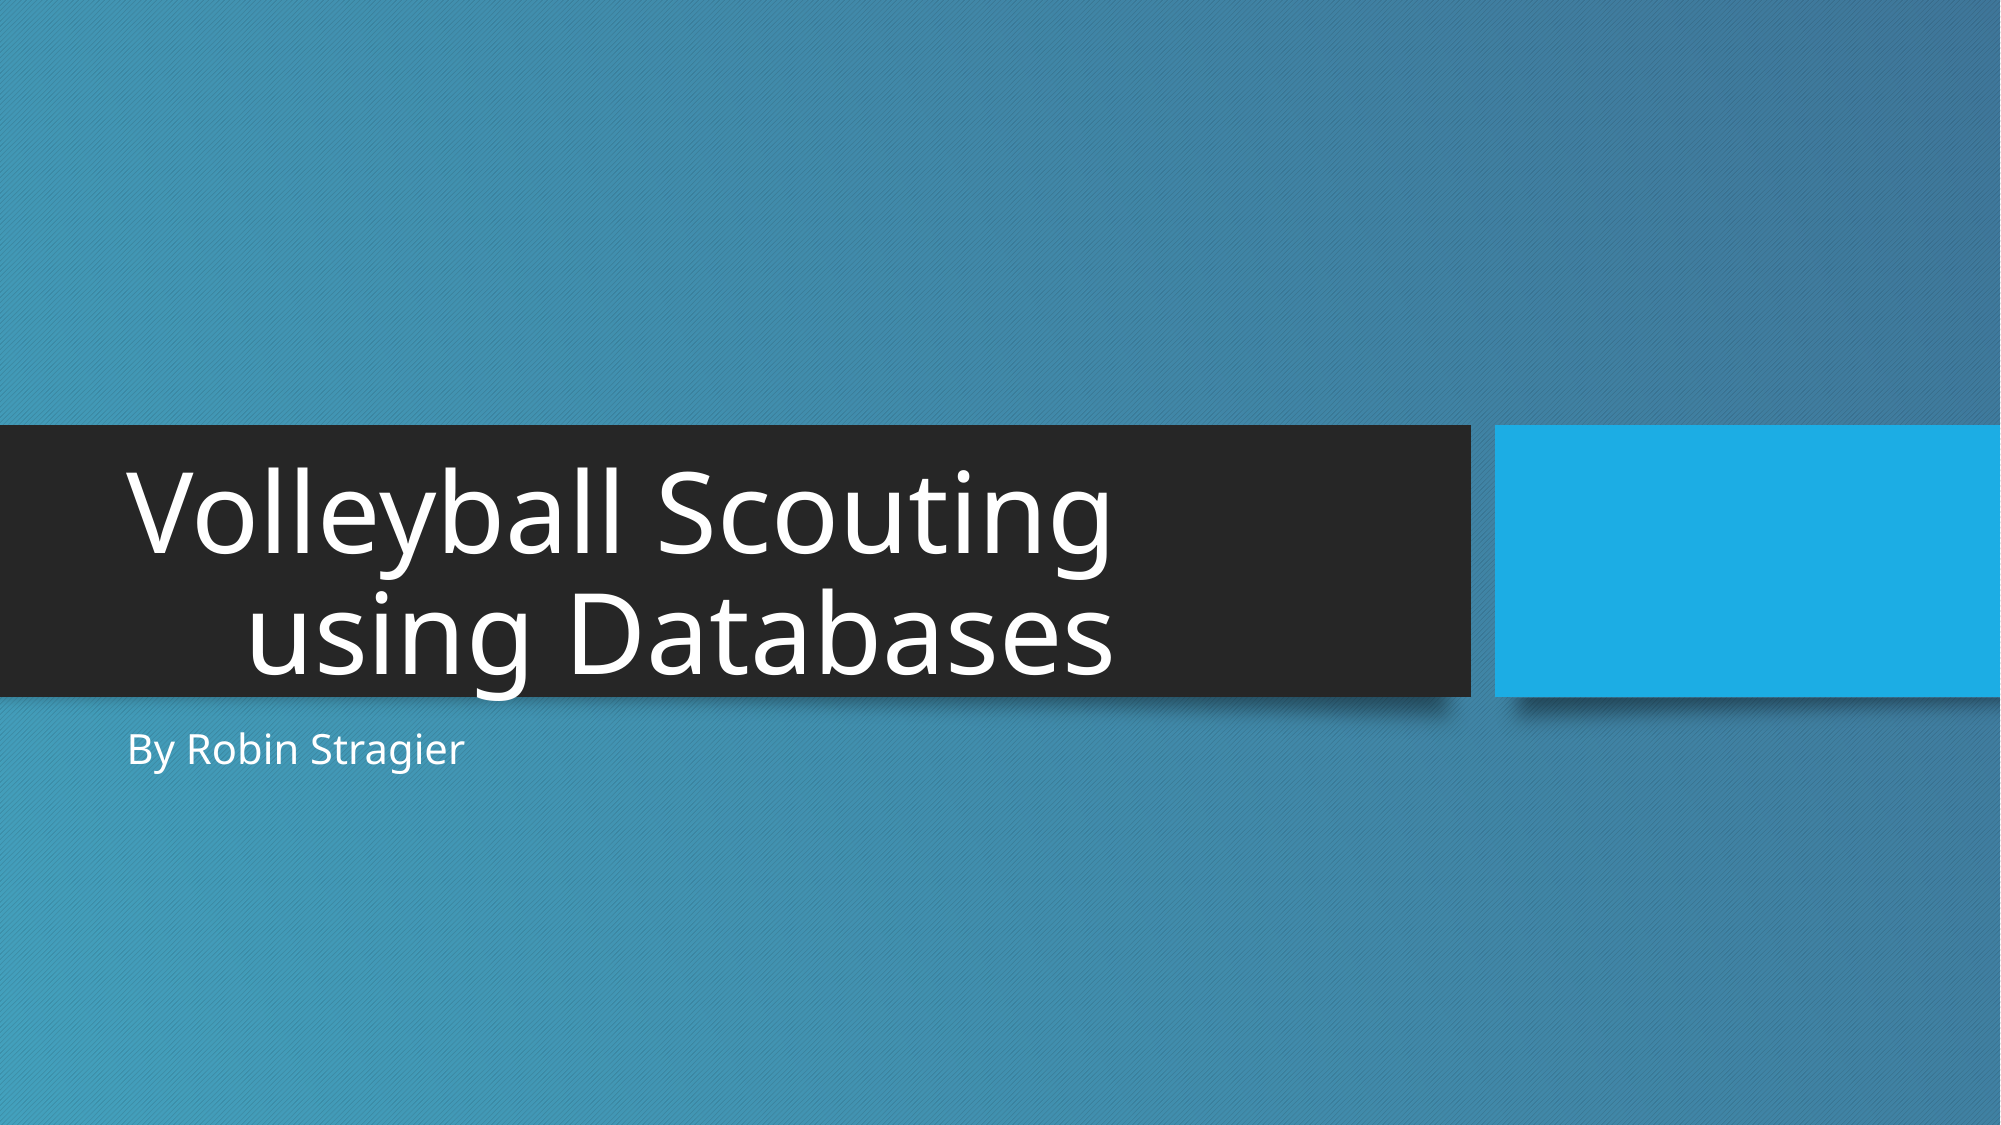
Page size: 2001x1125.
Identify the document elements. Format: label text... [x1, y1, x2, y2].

subtitle By Robin Stragier [111, 720, 1448, 905]
title Volleyball Scouting using Databases [111, 448, 1448, 674]
